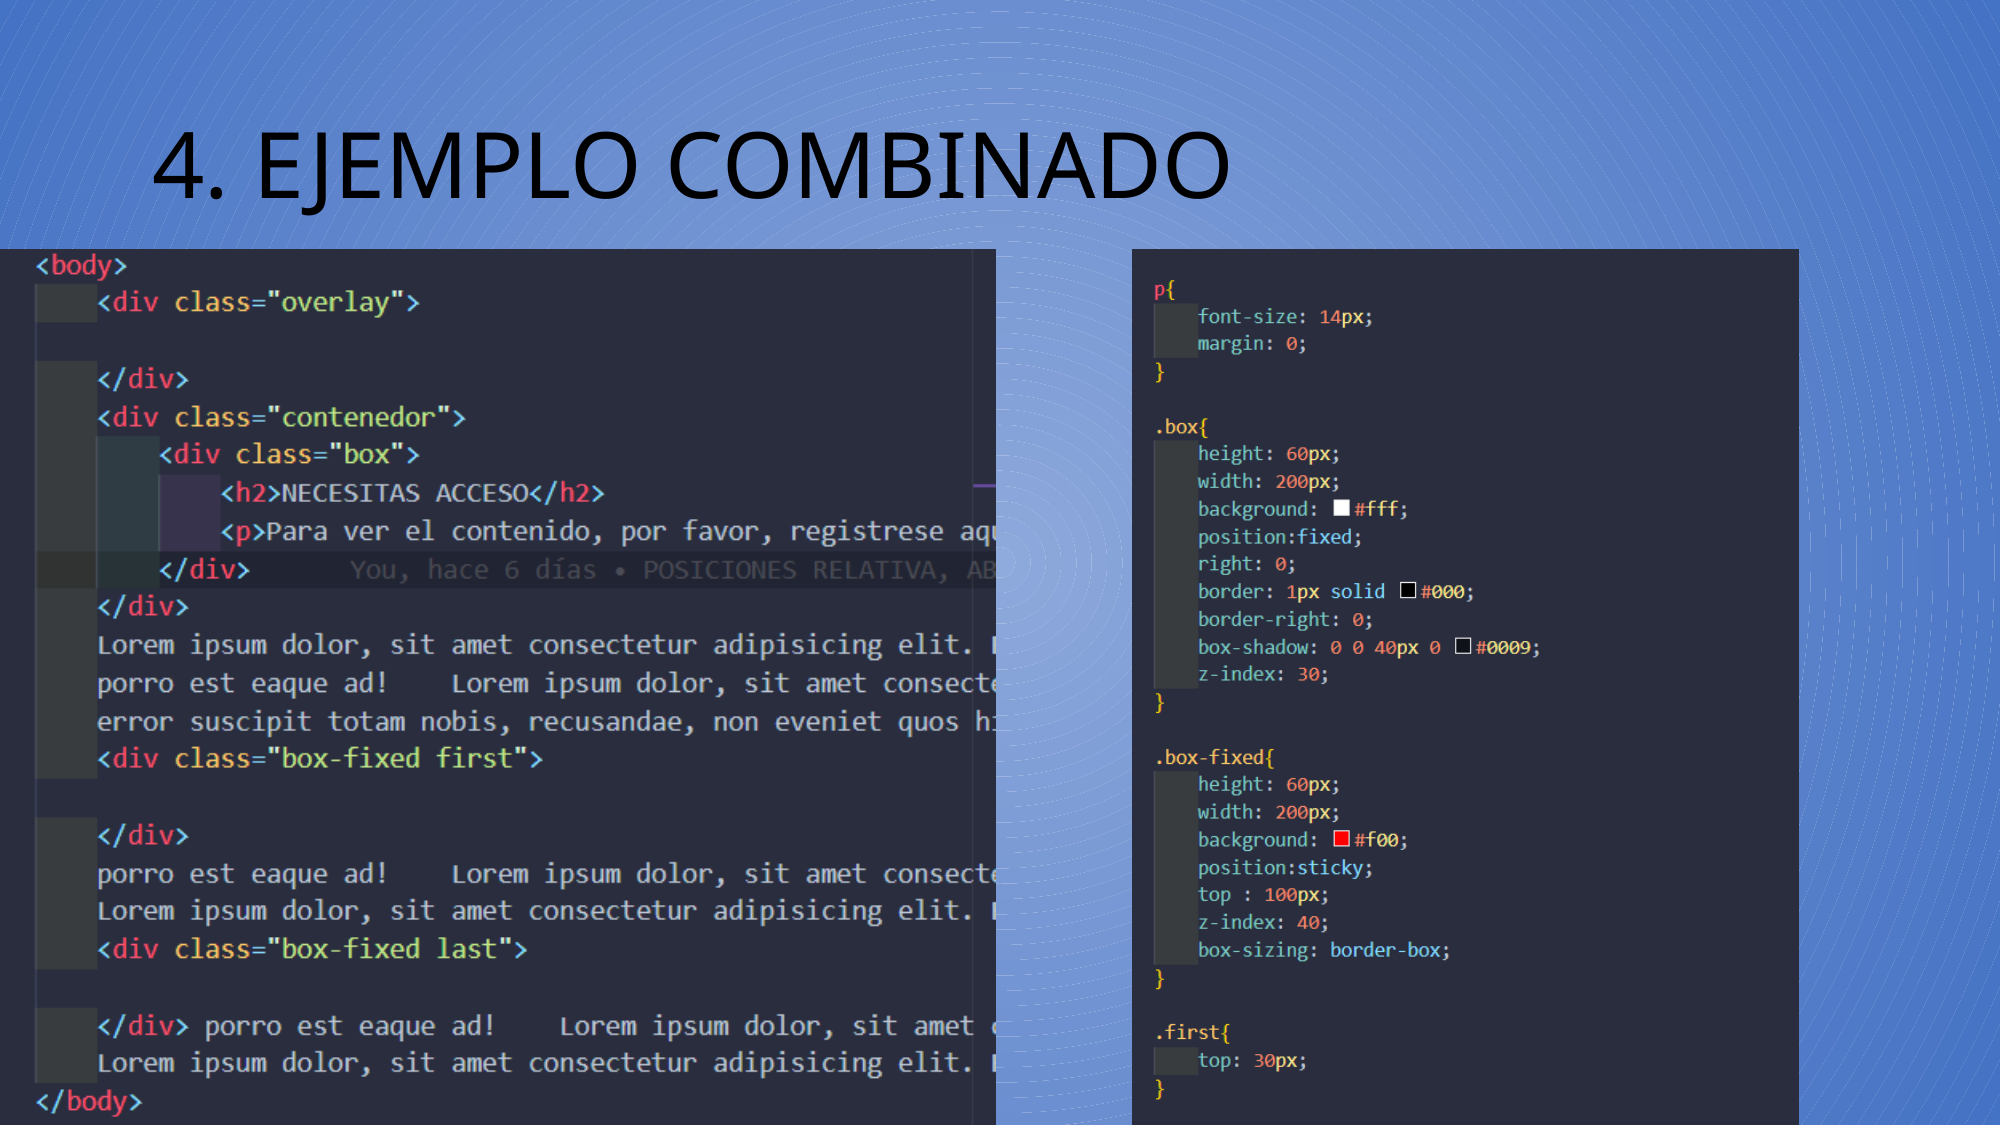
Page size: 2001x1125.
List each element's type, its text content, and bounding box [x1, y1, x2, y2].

picture [1132, 249, 1799, 1125]
picture [0, 249, 996, 1125]
title 4. EJEMPLO COMBINADO [137, 59, 1863, 278]
